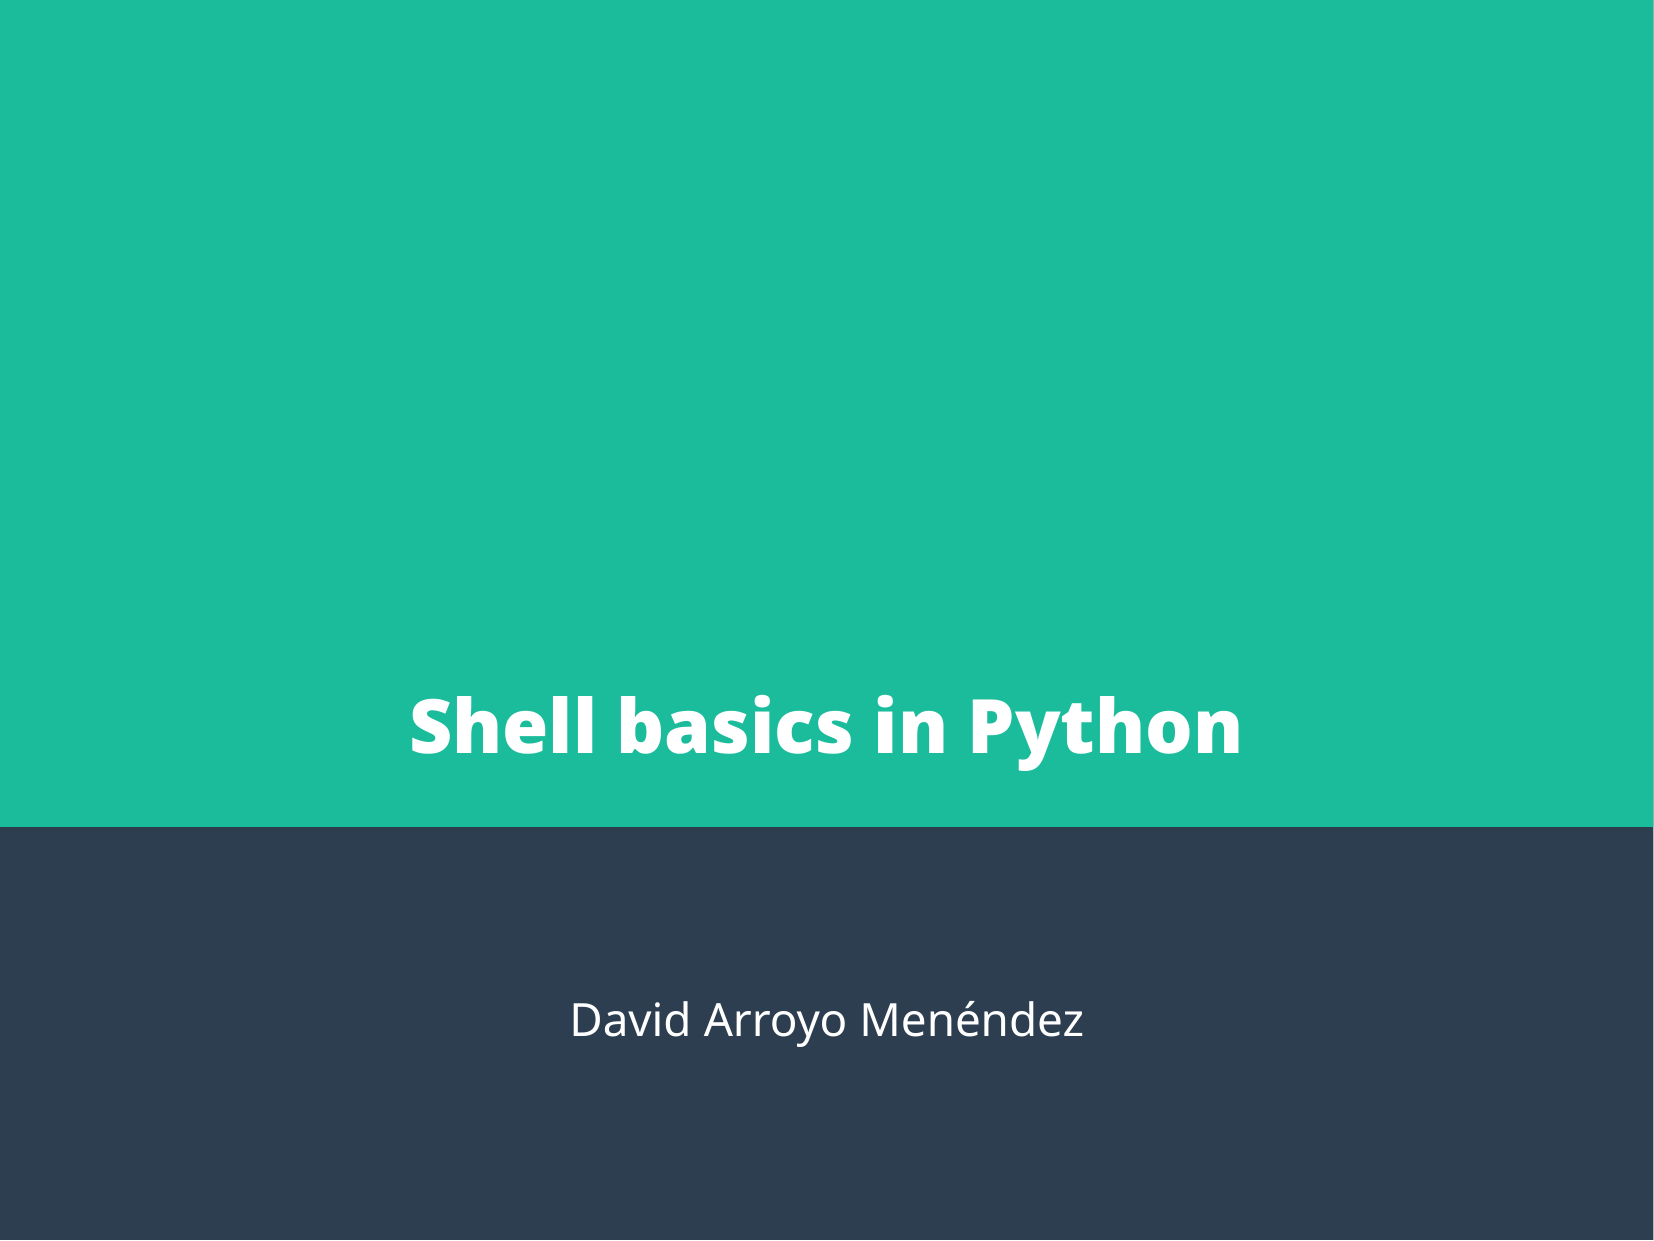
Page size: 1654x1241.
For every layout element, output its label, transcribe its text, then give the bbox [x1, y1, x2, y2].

subtitle David Arroyo Menéndez [59, 856, 1595, 1182]
title Shell basics in Python [59, 620, 1595, 778]
